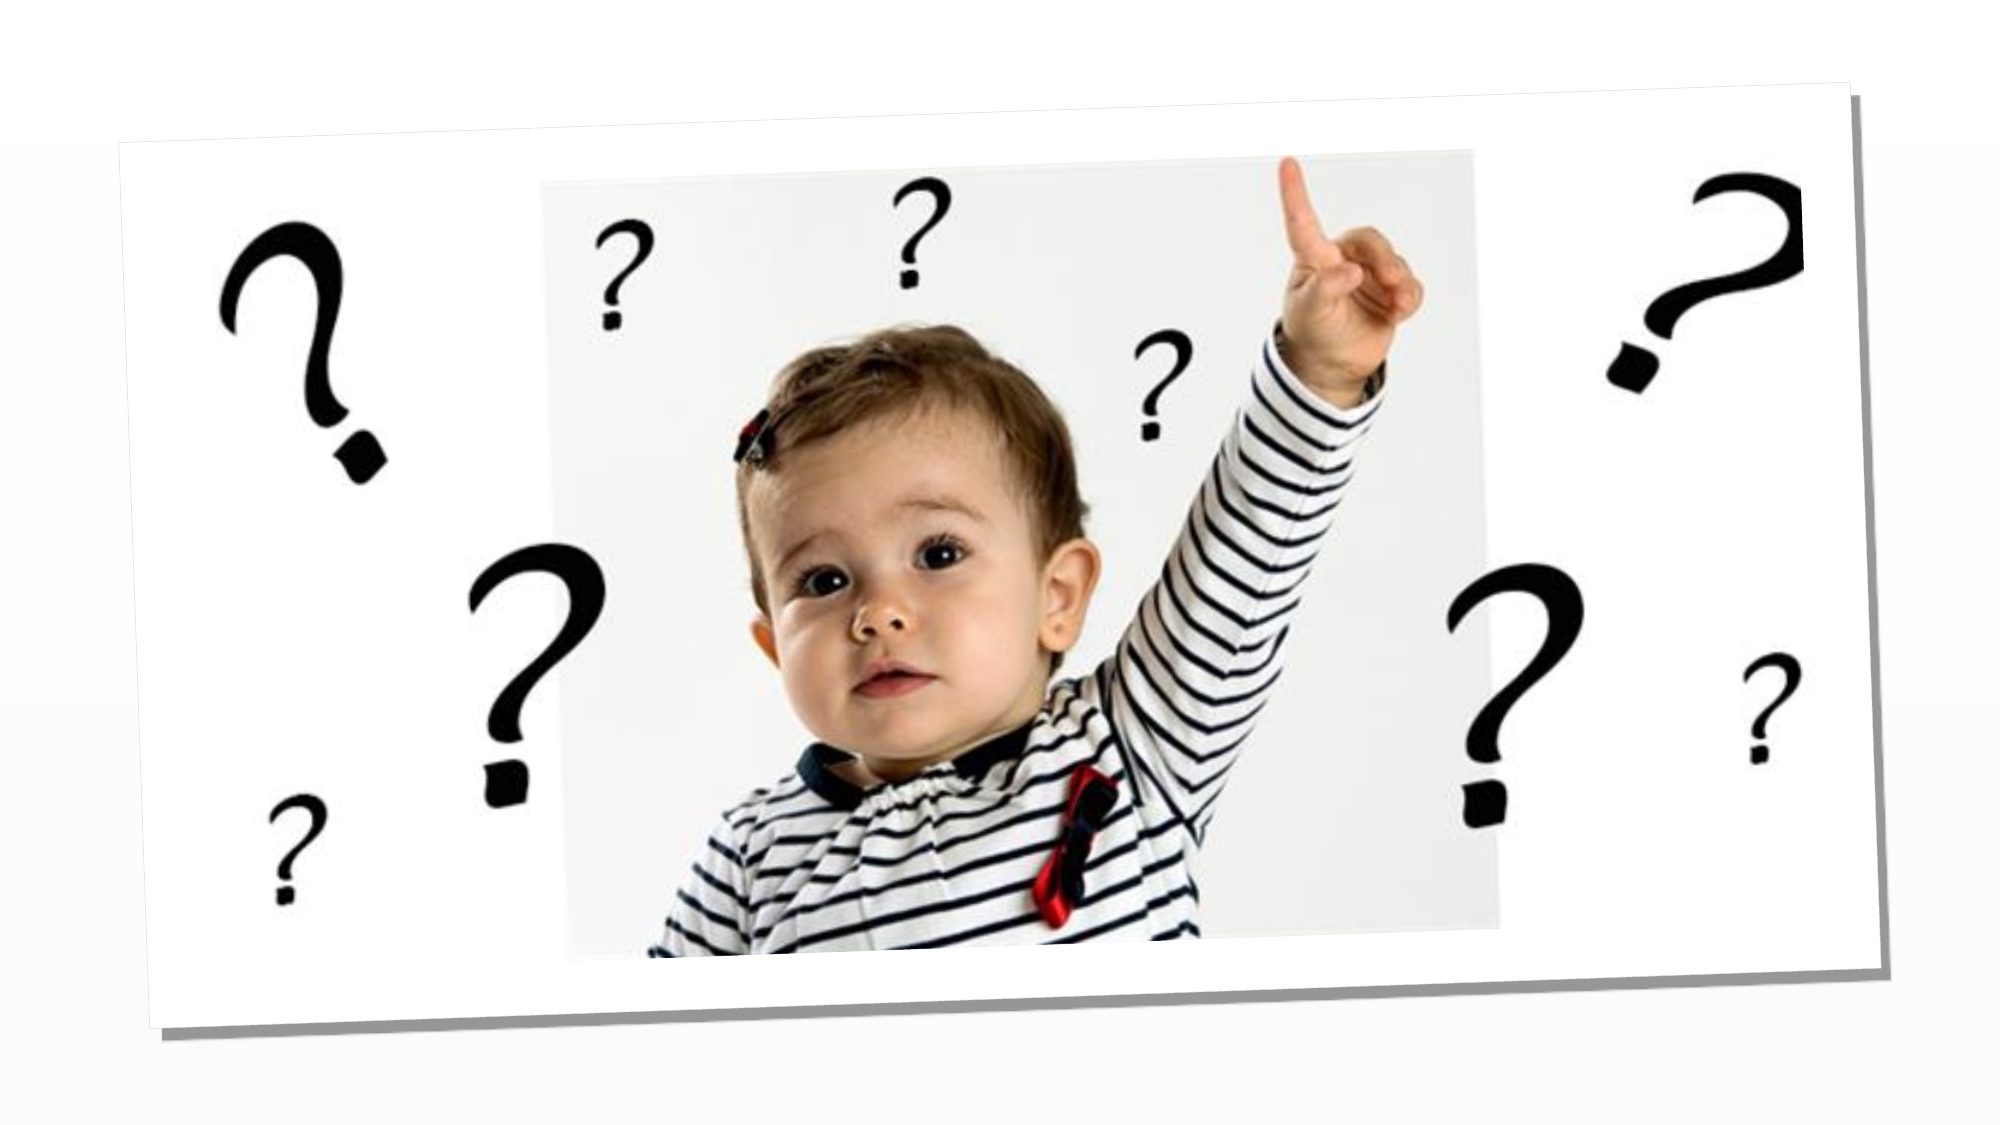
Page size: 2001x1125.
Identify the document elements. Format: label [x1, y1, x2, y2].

text_box [0, 0, 2000, 1125]
picture [173, 136, 1827, 975]
